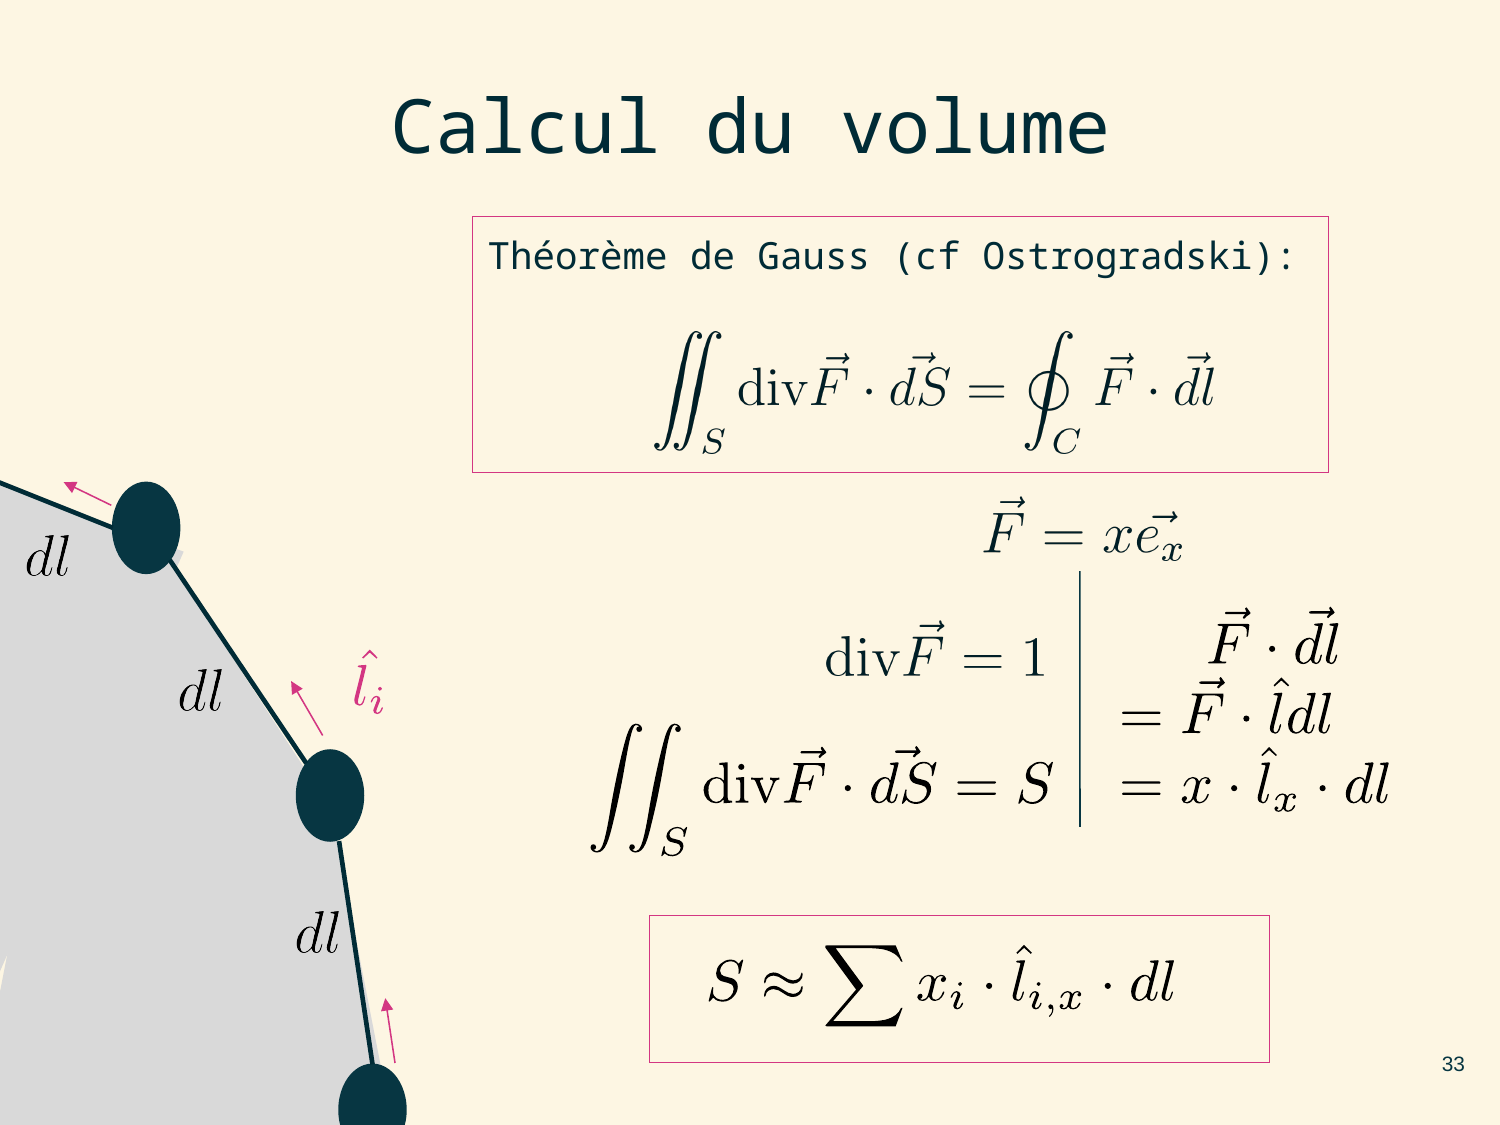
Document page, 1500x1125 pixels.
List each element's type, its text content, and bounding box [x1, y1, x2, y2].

text_box [783, 763, 825, 803]
text_box [1161, 960, 1174, 1001]
text_box [738, 763, 745, 770]
text_box [950, 991, 964, 1010]
text_box [362, 649, 378, 659]
title Calcul du volume [51, 32, 1449, 217]
text_box [1048, 1004, 1054, 1017]
text_box [871, 762, 899, 804]
text_box [917, 974, 947, 1001]
picture [26, 535, 69, 576]
text_box [1319, 785, 1326, 792]
text_box [1104, 982, 1111, 989]
text_box [1376, 762, 1389, 804]
text_box [1224, 607, 1251, 619]
text_box [1029, 991, 1042, 1010]
picture [826, 620, 1044, 676]
text_box [1059, 991, 1082, 1010]
text_box [1131, 960, 1159, 1001]
slide_number <numéro> [1389, 1019, 1480, 1106]
text_box [1199, 677, 1225, 689]
text_box [1318, 692, 1331, 734]
text_box [986, 982, 993, 989]
text_box [1257, 762, 1271, 804]
text_box [1243, 715, 1250, 722]
text_box [1269, 692, 1283, 734]
text_box [661, 826, 688, 857]
picture [179, 669, 222, 711]
text_box [1309, 606, 1335, 619]
text_box [0, 482, 406, 1125]
text_box [370, 695, 383, 715]
picture [296, 911, 339, 953]
text_box [1295, 623, 1323, 665]
text_box [764, 972, 803, 984]
text_box [1207, 623, 1250, 664]
text_box [590, 723, 643, 853]
text_box [901, 761, 937, 804]
text_box [1016, 944, 1032, 954]
text_box [1122, 722, 1161, 726]
text_box [1018, 761, 1053, 804]
picture [654, 331, 1214, 454]
text_box [703, 762, 733, 804]
text_box [1345, 762, 1374, 804]
text_box [1325, 623, 1339, 665]
text_box [1181, 776, 1211, 804]
text_box Théorème de Gauss (cf Ostrogradski): [473, 217, 1328, 292]
text_box [1288, 692, 1316, 734]
text_box [354, 664, 367, 706]
text_box [1269, 645, 1276, 652]
text_box [751, 777, 780, 804]
text_box [895, 745, 921, 758]
text_box [825, 945, 903, 1027]
text_box [1182, 693, 1224, 734]
text_box [800, 746, 827, 759]
text_box [1231, 785, 1238, 792]
text_box [629, 723, 681, 853]
text_box [764, 985, 803, 998]
picture [983, 496, 1182, 562]
text_box [1012, 960, 1026, 1001]
text_box [735, 777, 749, 803]
text_box [1273, 677, 1290, 687]
text_box [1261, 747, 1277, 756]
text_box [844, 785, 851, 792]
text_box [1274, 793, 1297, 812]
text_box [708, 959, 744, 1002]
